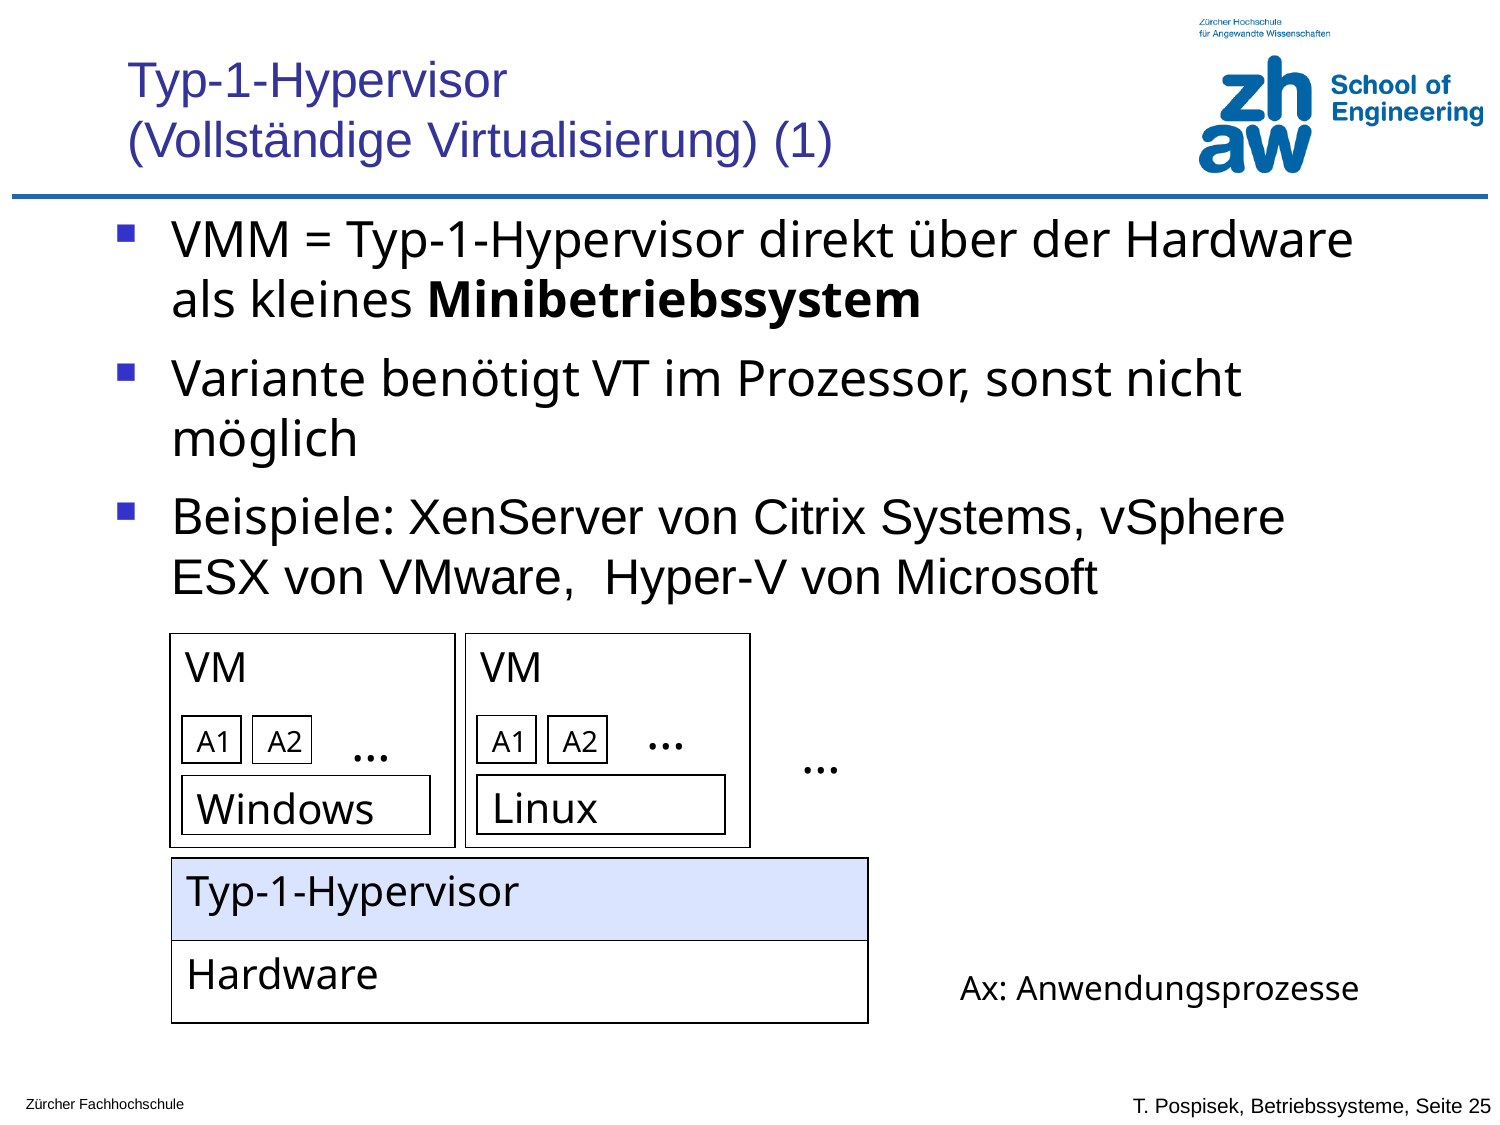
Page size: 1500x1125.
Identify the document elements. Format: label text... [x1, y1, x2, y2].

text_box … [336, 704, 406, 779]
text_box … [786, 716, 856, 791]
text_box A1 [477, 715, 537, 763]
text_box Typ-1-Hypervisor [171, 857, 869, 941]
text_box Linux [477, 774, 726, 835]
picture [1199, 19, 1483, 173]
text_box Windows [181, 775, 430, 835]
text_box A2 [252, 715, 312, 764]
text_box Hardware [171, 941, 869, 1024]
text_box … [631, 692, 702, 767]
list VMM = Typ-1-Hypervisor direkt über der Hardware als kleines Minibetriebssystem Variante benötigt VT im Prozessor, sonst nicht möglich Beispiele: XenServer von Citrix Systems, vSphere ESX von VMware, Hyper-V von Microsoft [99, 200, 1375, 528]
text_box VM [465, 633, 751, 848]
text_box VM [170, 633, 455, 848]
title Typ-1-Hypervisor (Vollständige Virtualisierung) (1) [112, 50, 1391, 175]
text_box A1 [181, 715, 241, 764]
text_box Ax: Anwendungsprozesse [945, 959, 1376, 1015]
text_box A2 [547, 715, 607, 764]
